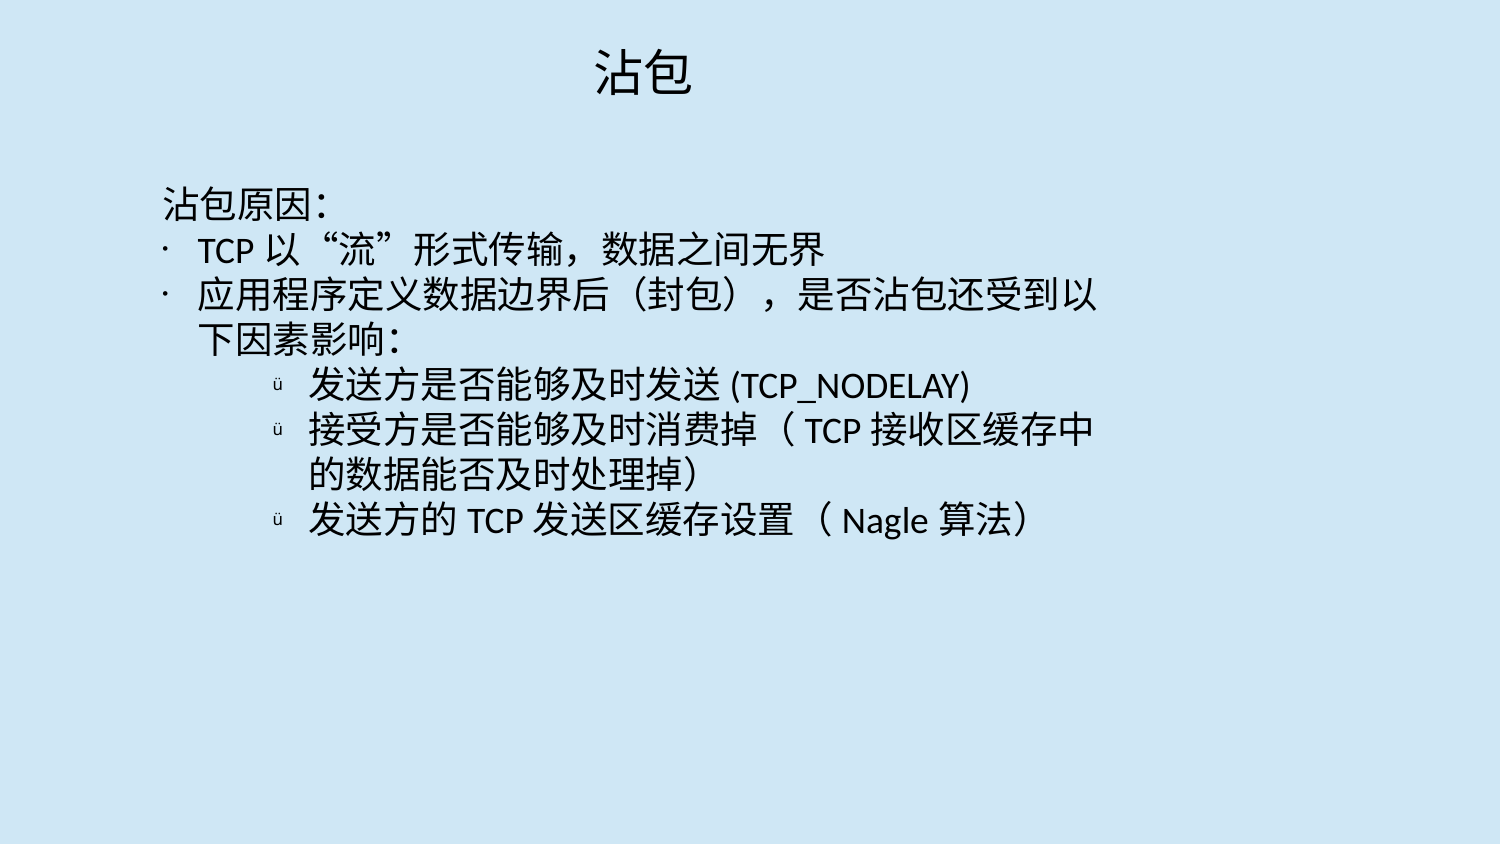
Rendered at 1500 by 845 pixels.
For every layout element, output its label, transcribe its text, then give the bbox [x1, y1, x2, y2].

text_box 沾包原因： TCP以“流”形式传输，数据之间无界 应用程序定义数据边界后（封包），是否沾包还受到以下因素影响： 发送方是否能够及时发送(TCP_NODELAY) 接受方是否能够及时消费掉（TCP接收区缓存中的数据能否及时处理掉） 发送方的TCP发送区缓存设置（Nagle算法） [147, 173, 1140, 639]
title 沾包 [135, 33, 1152, 103]
